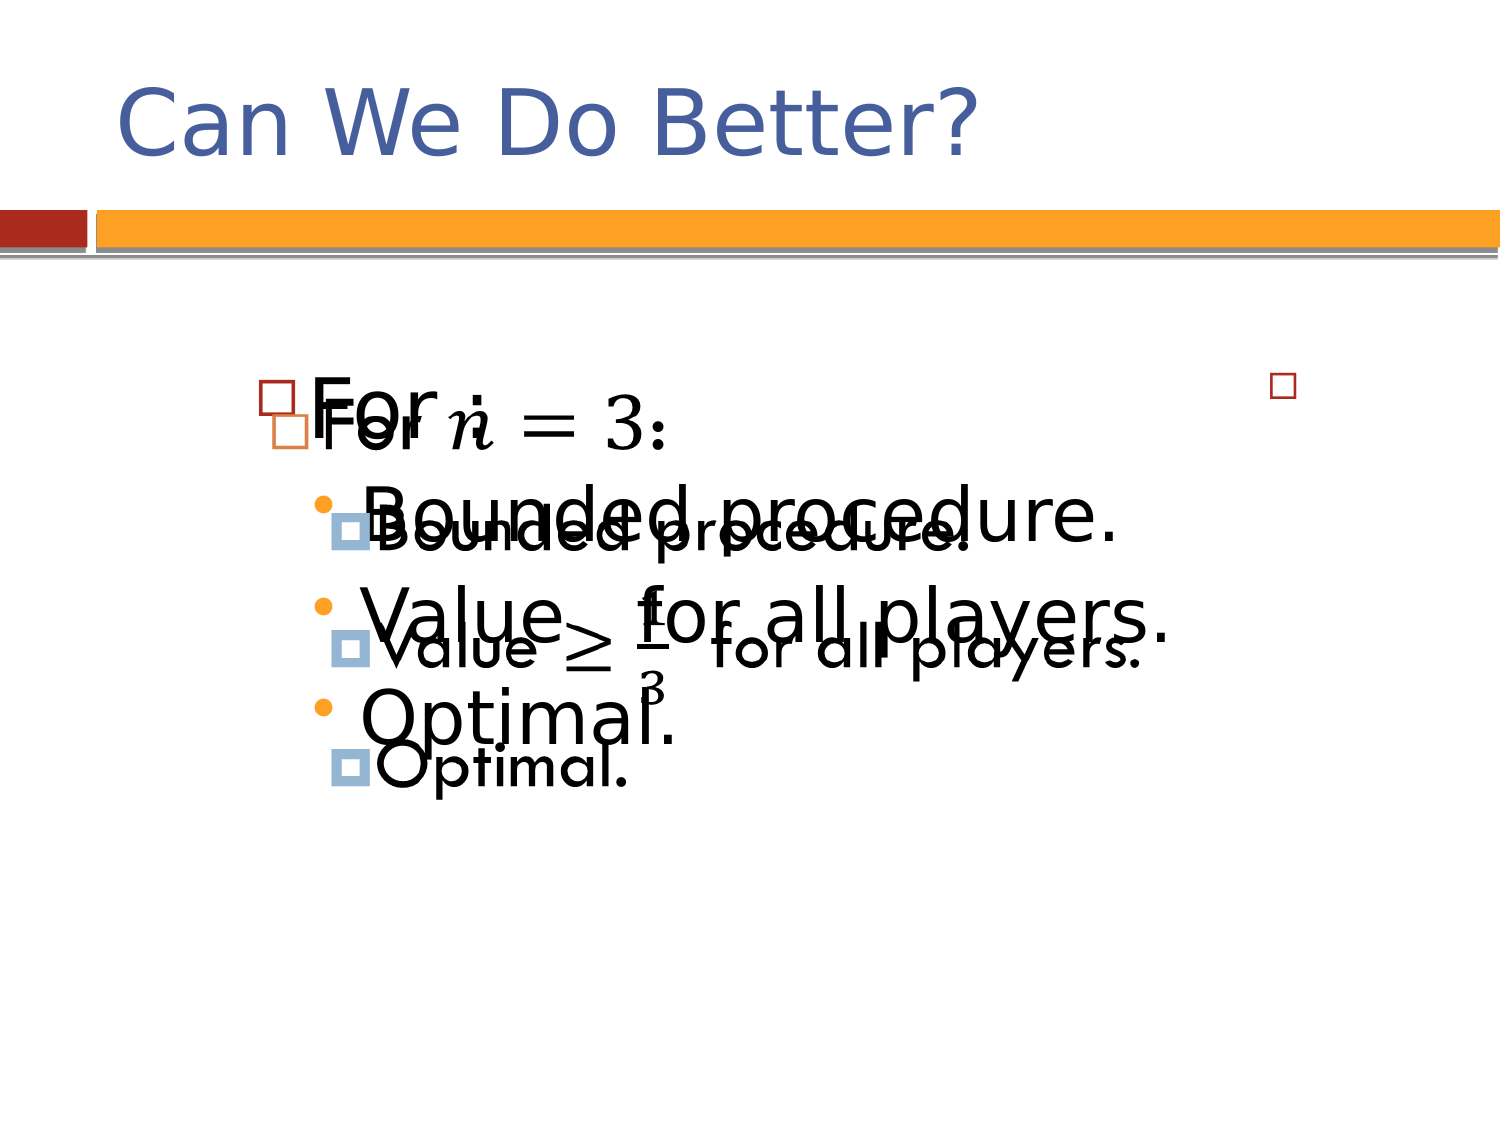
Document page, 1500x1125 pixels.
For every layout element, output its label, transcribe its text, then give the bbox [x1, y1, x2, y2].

title Can We Do Better? [100, 37, 1438, 200]
list [240, 347, 1315, 939]
